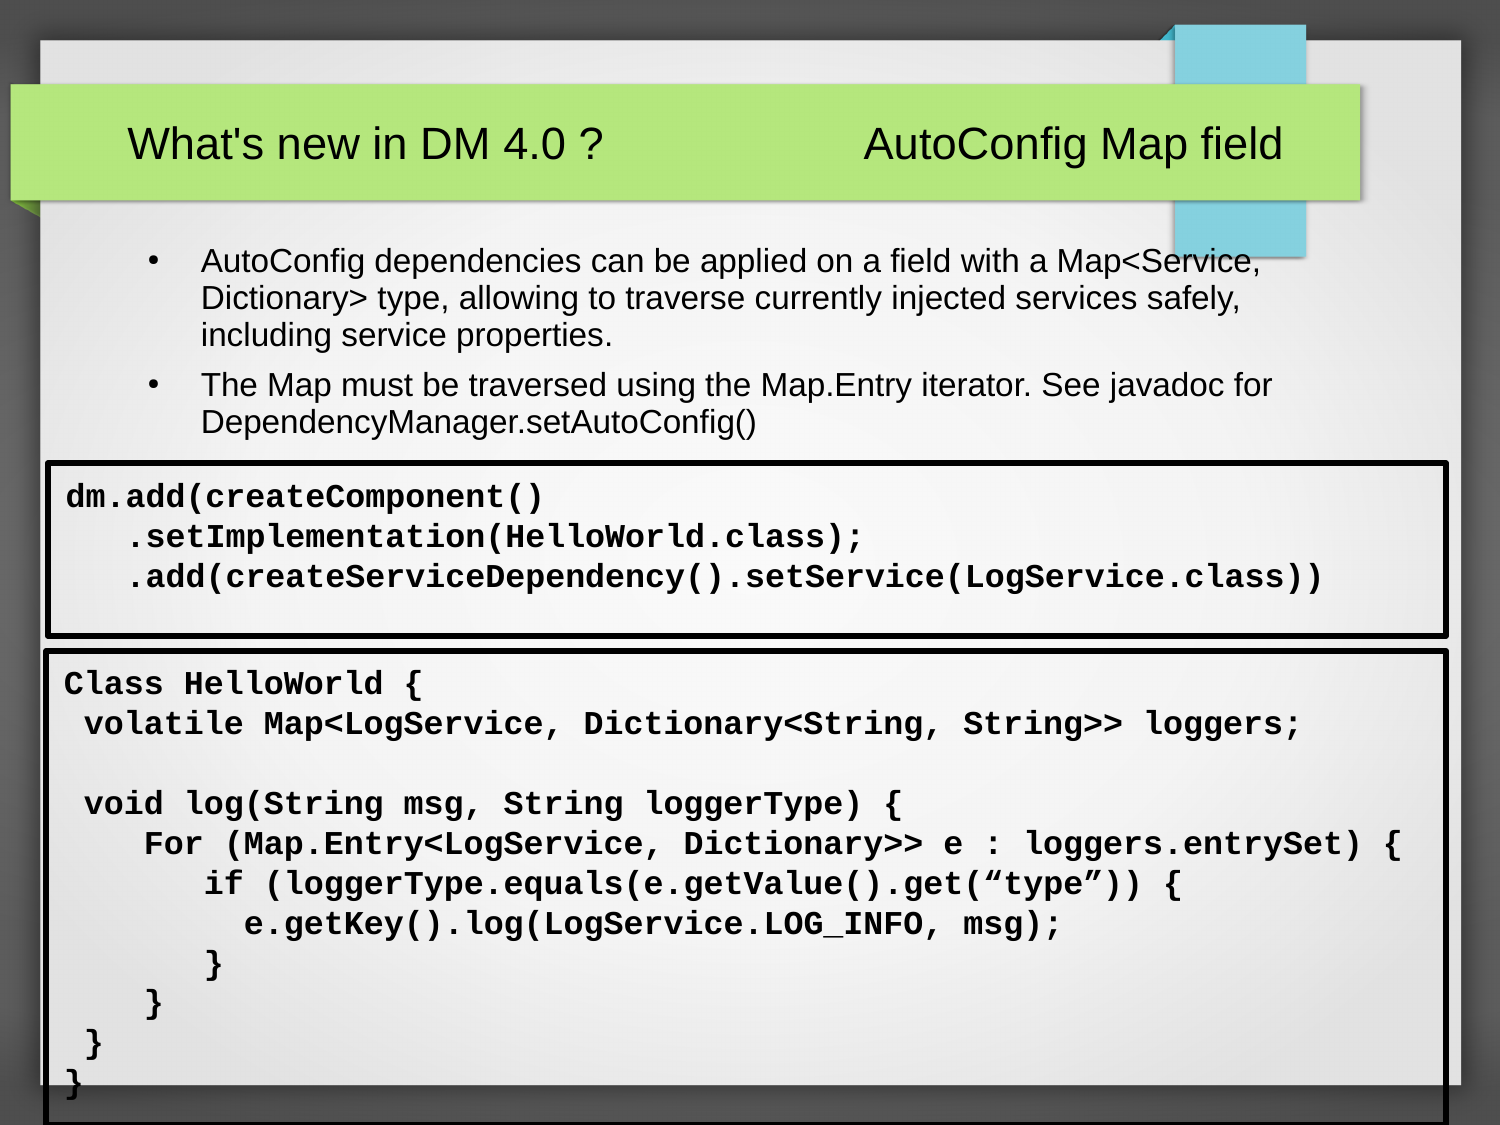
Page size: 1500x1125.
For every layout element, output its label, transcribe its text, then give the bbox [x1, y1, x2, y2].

list AutoConfig dependencies can be applied on a field with a Map<Service, Dictionary> type, allowing to traverse currently injected services safely, including service properties. The Map must be traversed using the Map.Entry iterator. See javadoc for DependencyManager.setAutoConfig() [115, 234, 1391, 460]
picture [0, 0, 1500, 1125]
text_box Class HelloWorld { volatile Map<LogService, Dictionary<String, String>> loggers; void log(String msg, String loggerType) { For (Map.Entry<LogService, Dictionary>> e : loggers.entrySet) { if (loggerType.equals(e.getValue().get(“type”)) { e.getKey().log(LogService.LOG_INFO, msg); } } } } [46, 650, 1447, 1125]
text_box dm.add(createComponent() .setImplementation(HelloWorld.class); .add(createServiceDependency().setService(LogService.class)) [47, 463, 1447, 636]
title What's new in DM 4.0 ? AutoConfig Map field [112, 42, 1388, 246]
